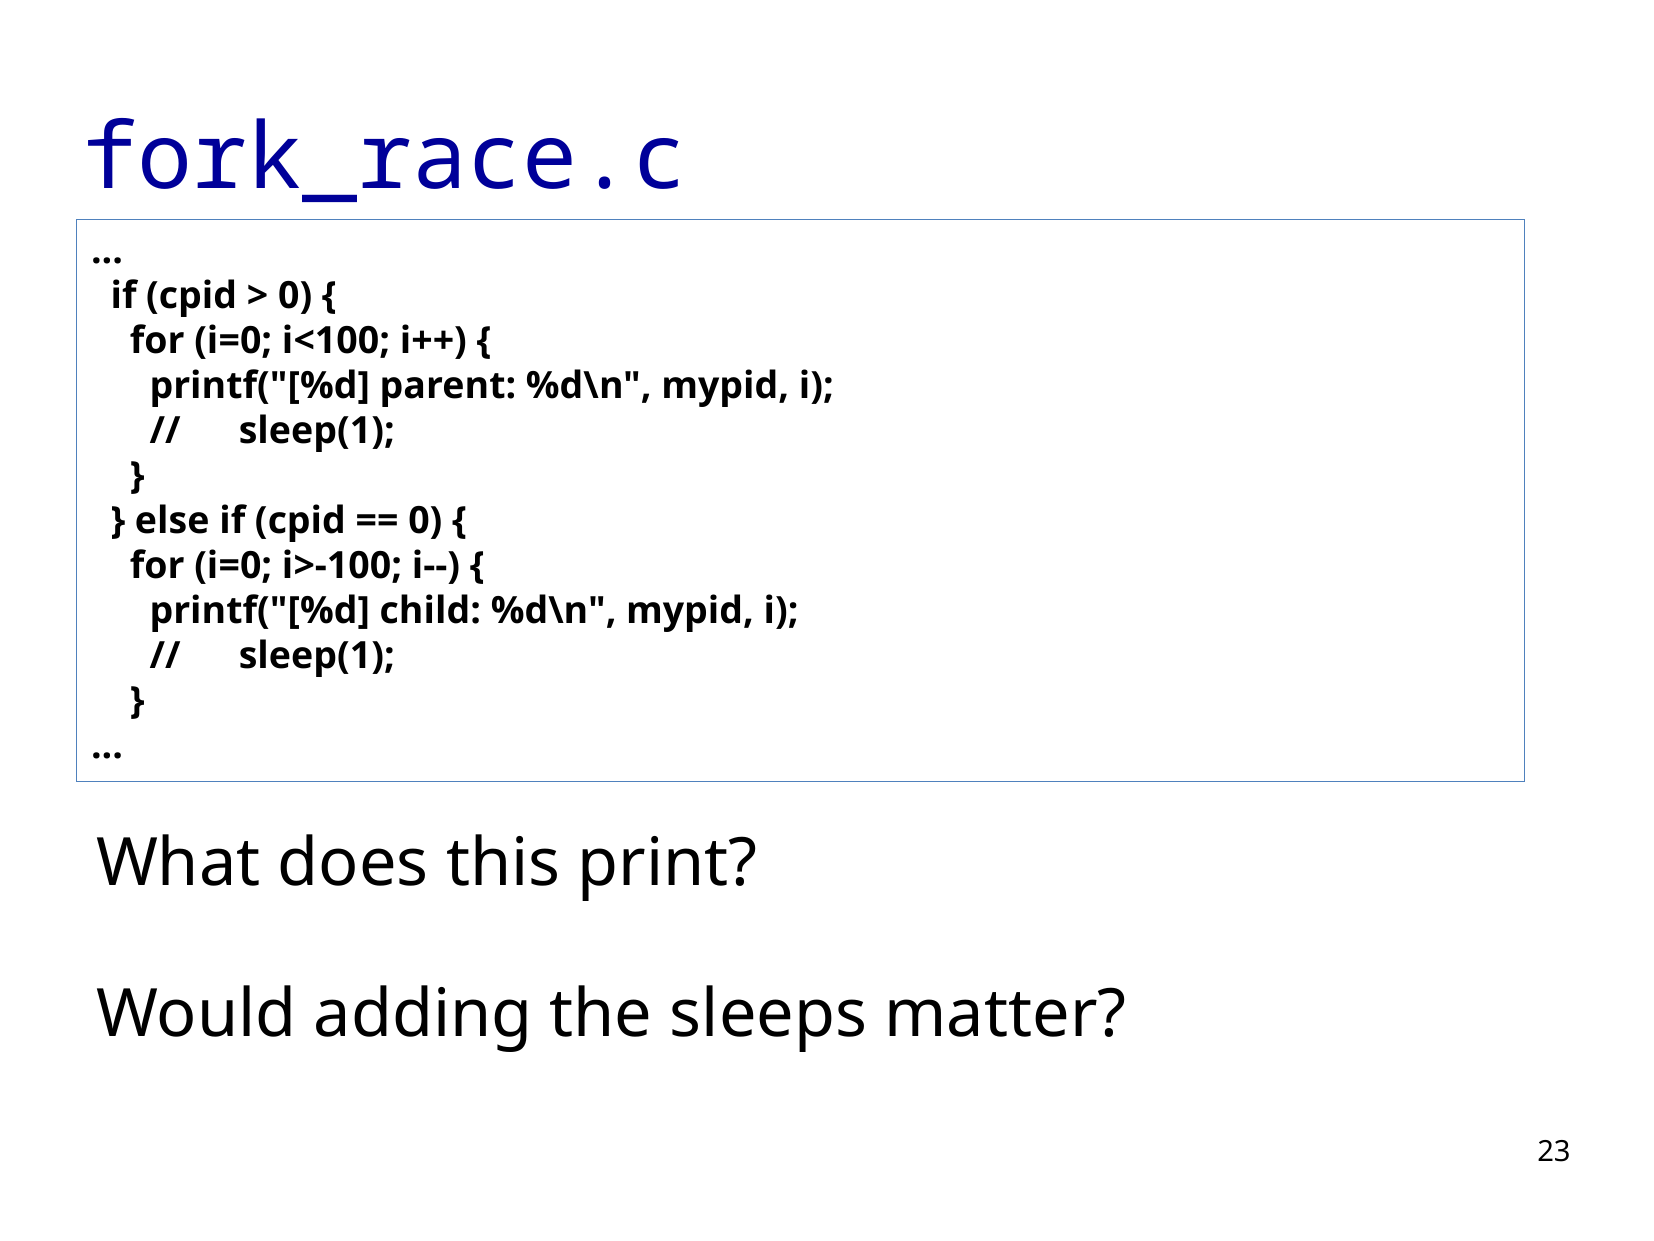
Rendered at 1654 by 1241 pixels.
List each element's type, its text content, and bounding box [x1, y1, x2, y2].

list What does this print? Would adding the sleeps matter? [60, 814, 1571, 1096]
text_box ... if (cpid > 0) { for (i=0; i<100; i++) { printf("[%d] parent: %d\n", mypid, i); // sleep(1); } } else if (cpid == 0) { for (i=0; i>-100; i--) { printf("[%d] child: %d\n", mypid, i); // sleep(1); } ... [76, 219, 1525, 782]
title fork_race.c [82, 49, 1571, 257]
